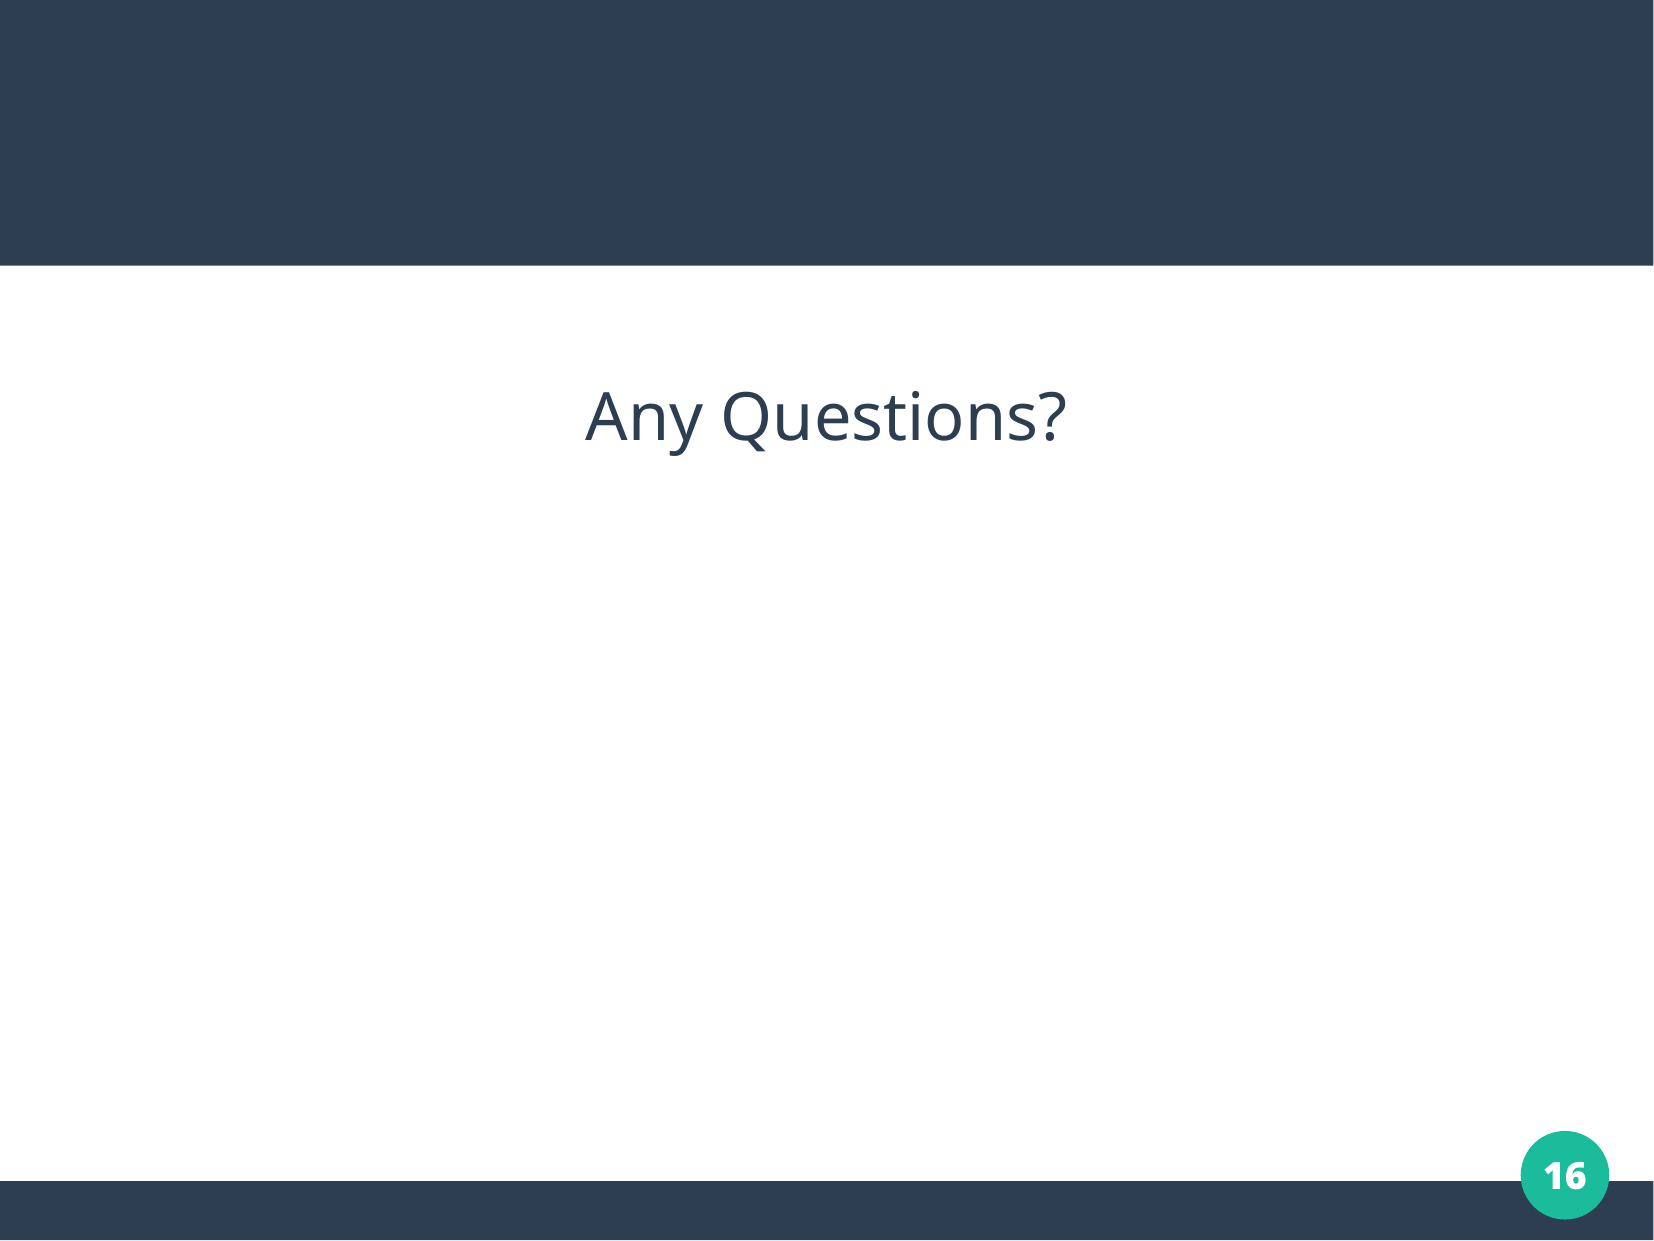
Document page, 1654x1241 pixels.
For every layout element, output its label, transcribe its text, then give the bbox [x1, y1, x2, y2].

subtitle Any Questions? [59, 49, 1595, 779]
